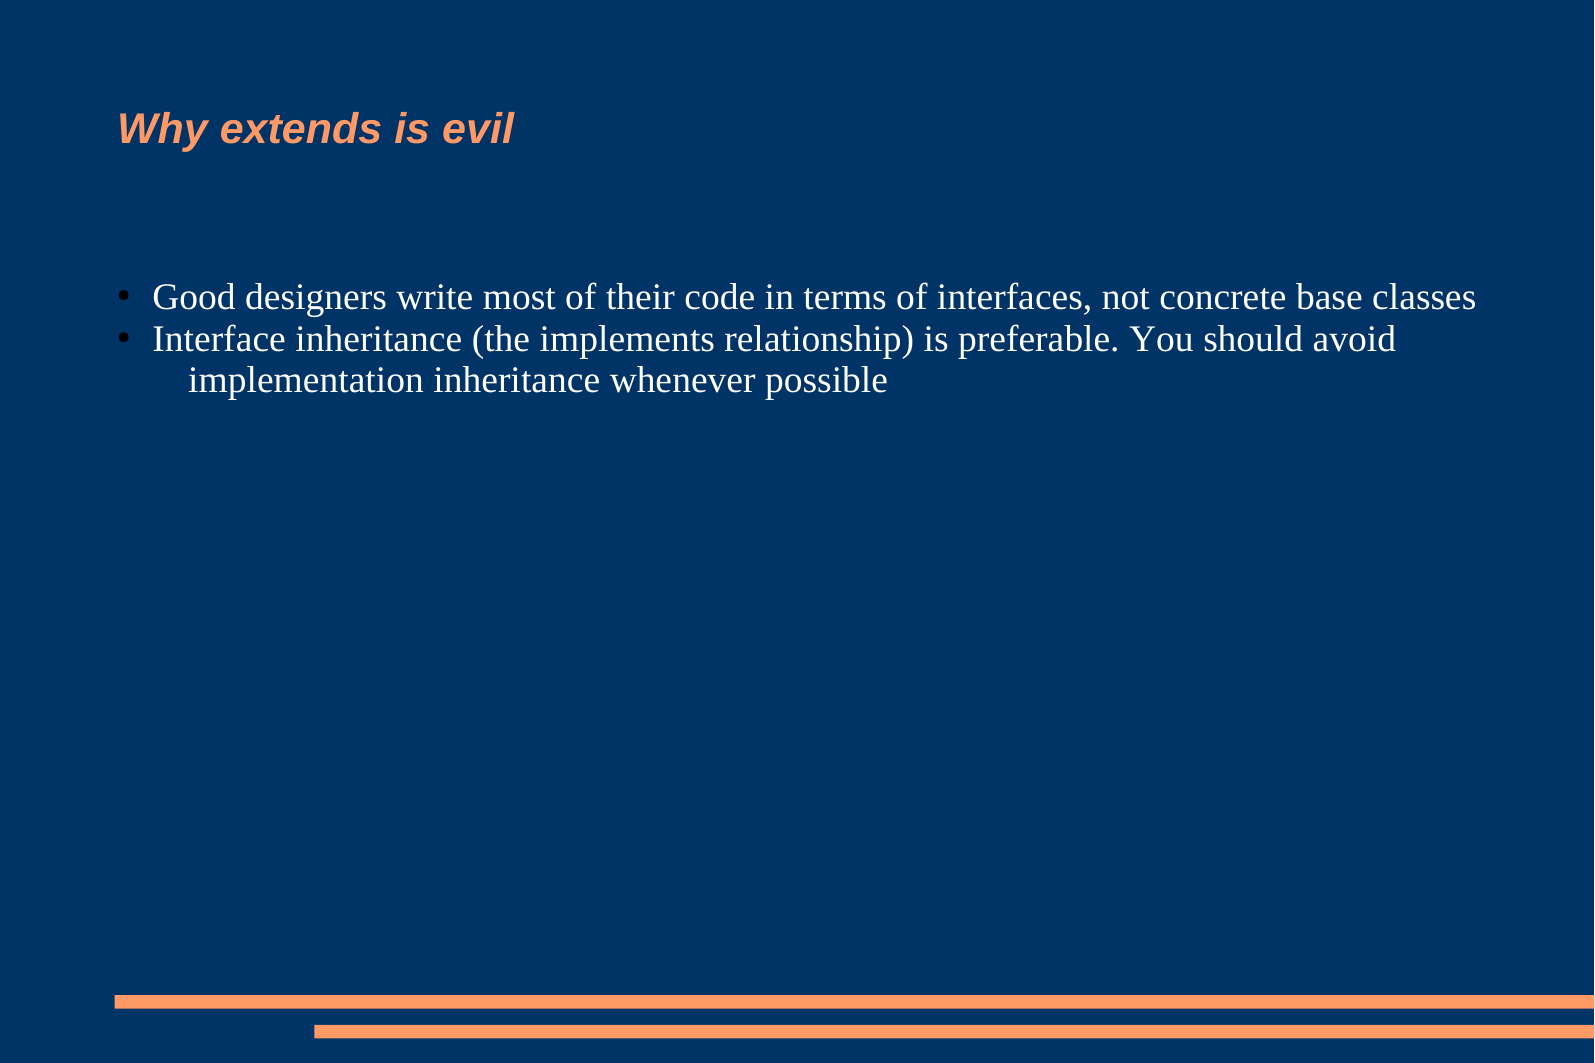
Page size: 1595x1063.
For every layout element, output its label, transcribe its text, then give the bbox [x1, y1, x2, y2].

title Why extends is evil [117, 39, 1479, 218]
subtitle Good designers write most of their code in terms of interfaces, not concrete base classes Interface inheritance (the implements relationship) is preferable. You should avoid implementation inheritance whenever possible [117, 276, 1505, 971]
